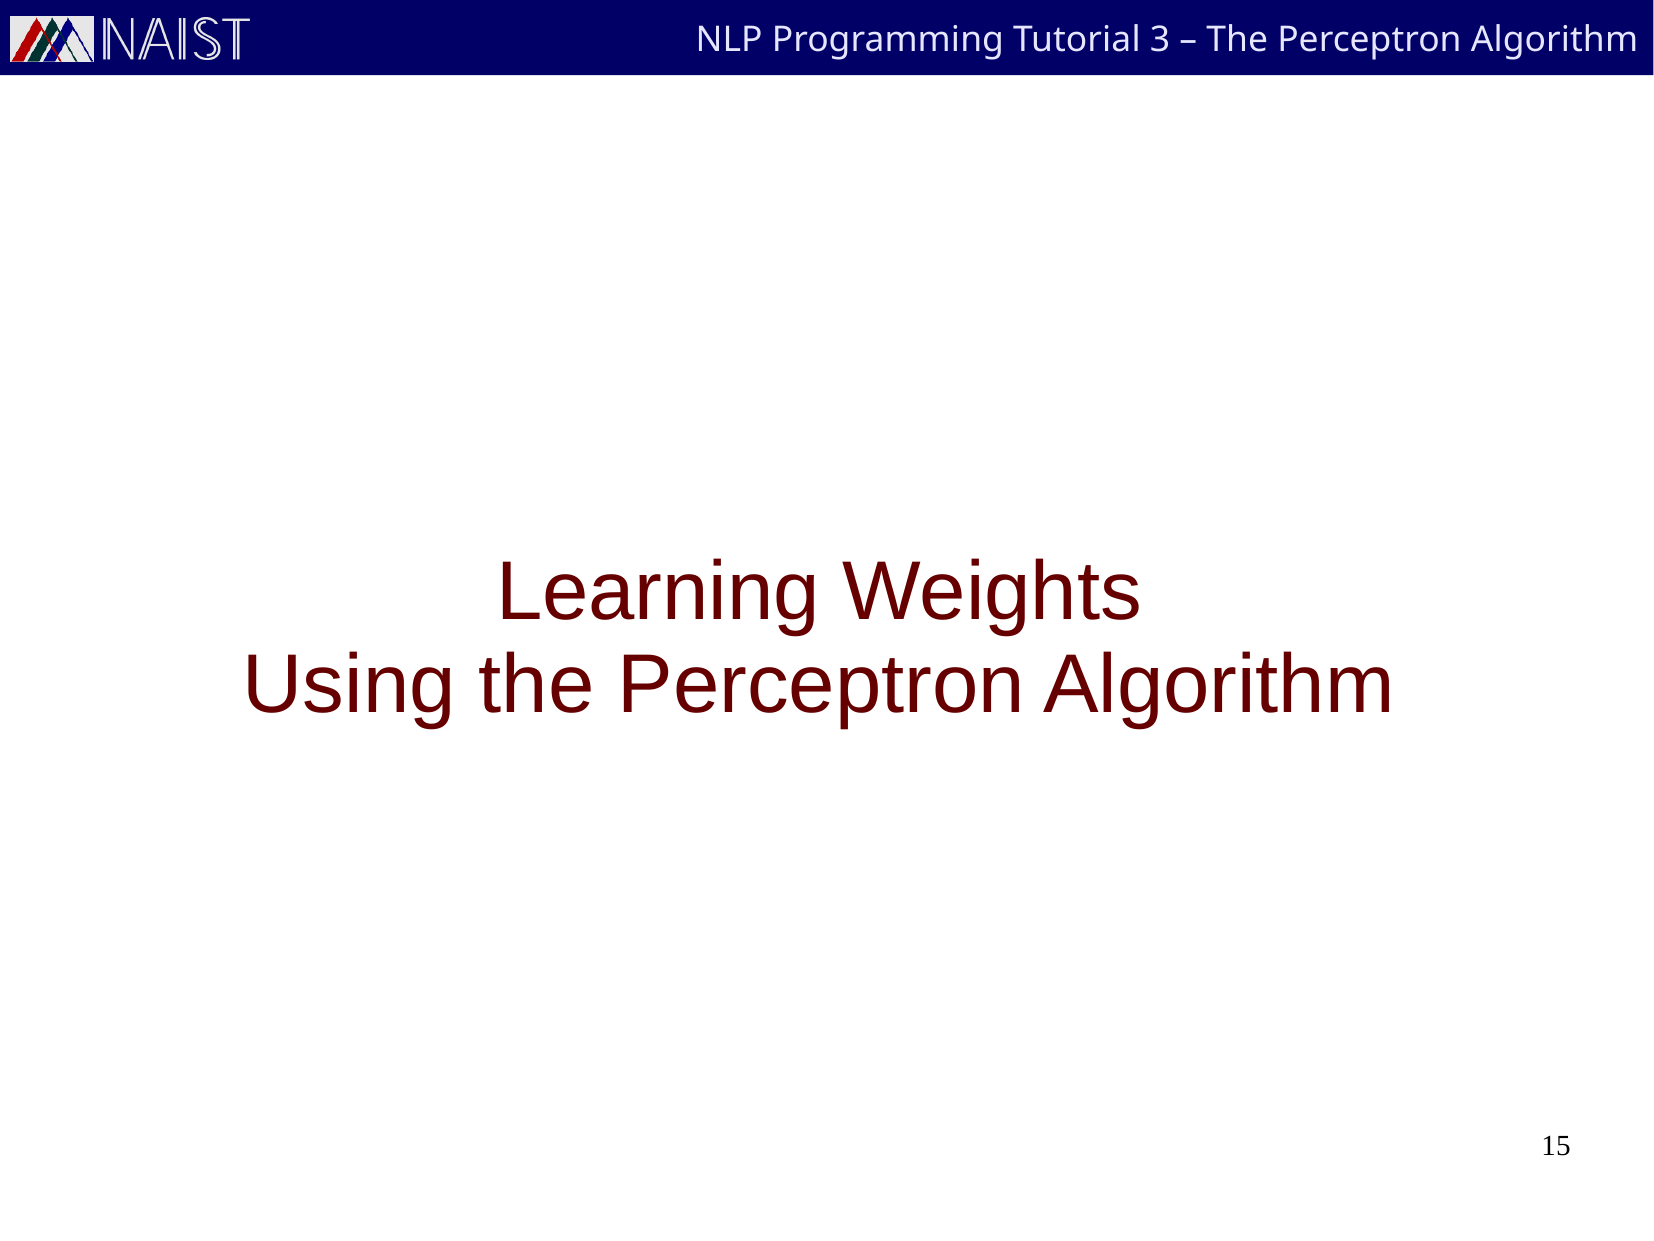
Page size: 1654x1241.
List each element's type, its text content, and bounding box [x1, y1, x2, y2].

picture [102, 17, 251, 60]
picture [10, 16, 94, 62]
title Learning Weights Using the Perceptron Algorithm [75, 541, 1564, 733]
